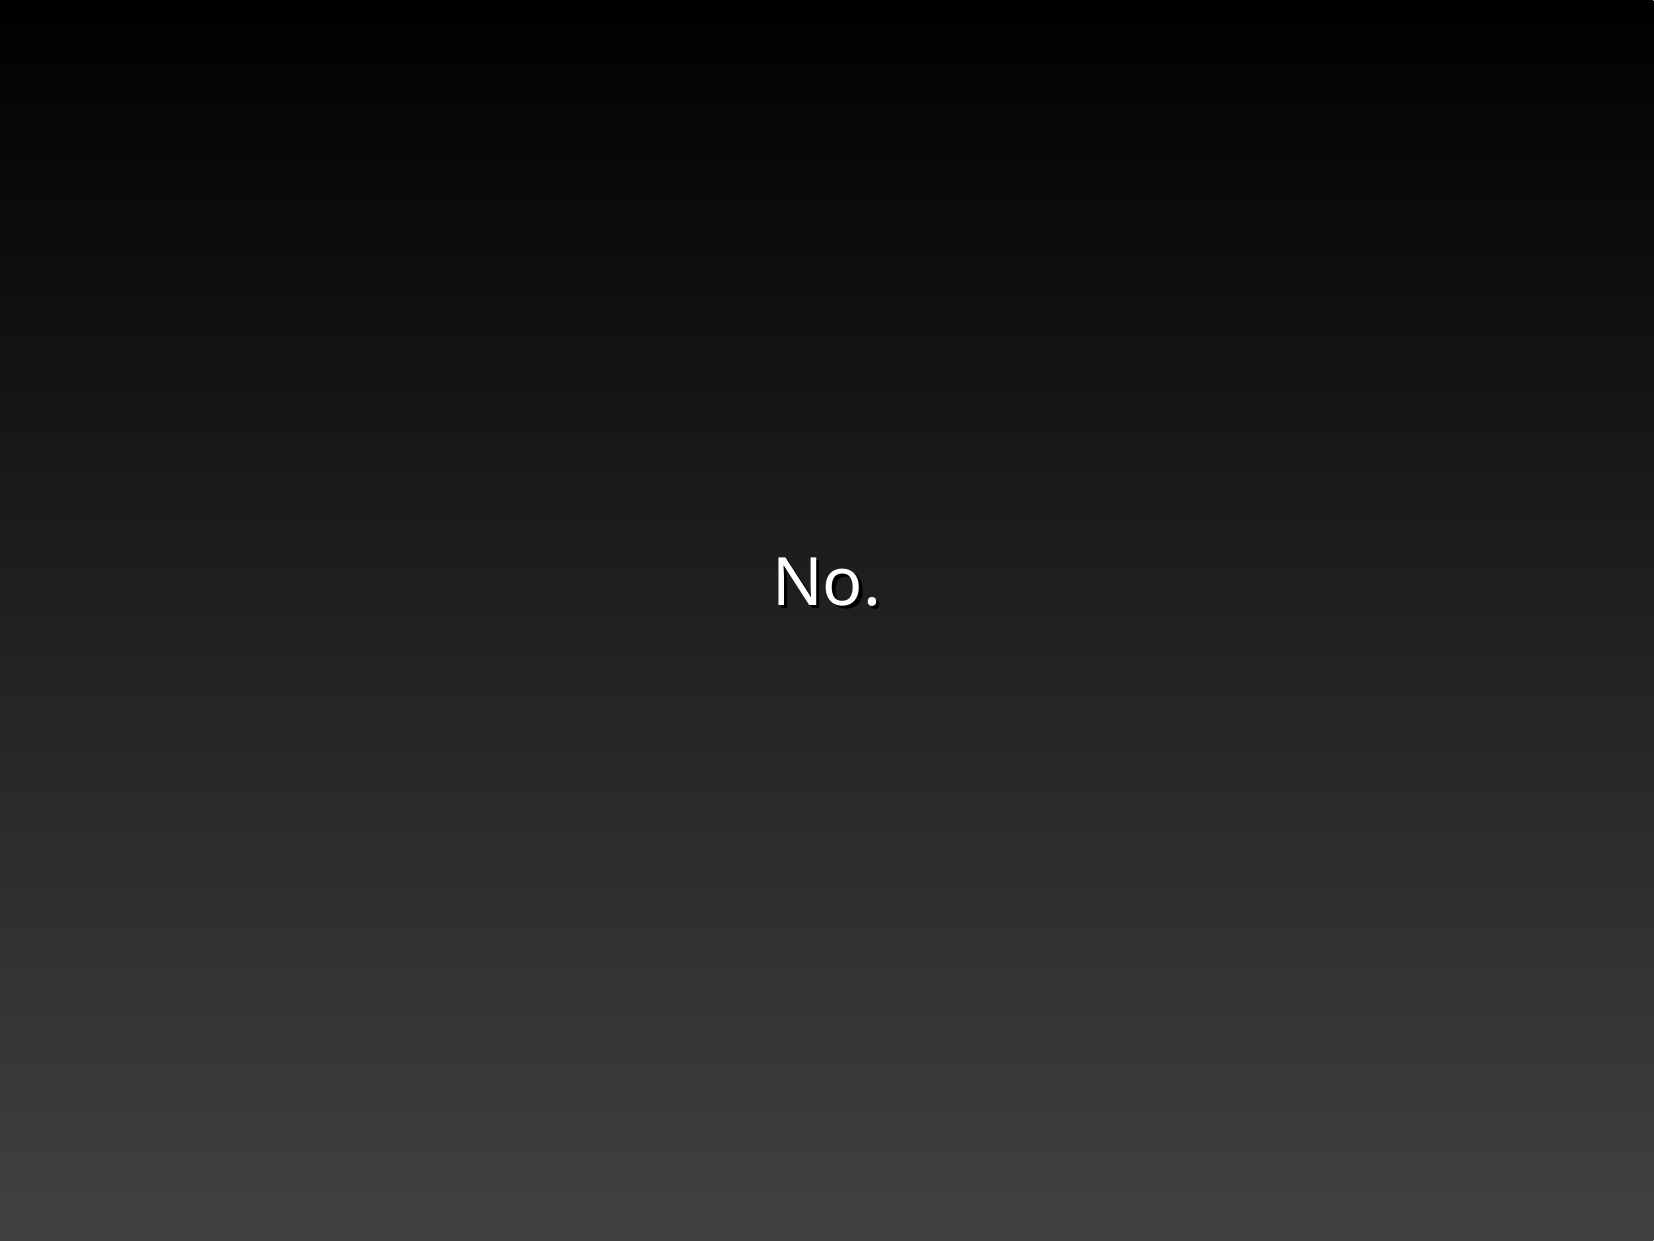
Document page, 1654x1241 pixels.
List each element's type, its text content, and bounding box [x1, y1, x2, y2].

subtitle No. [82, 56, 1571, 1102]
